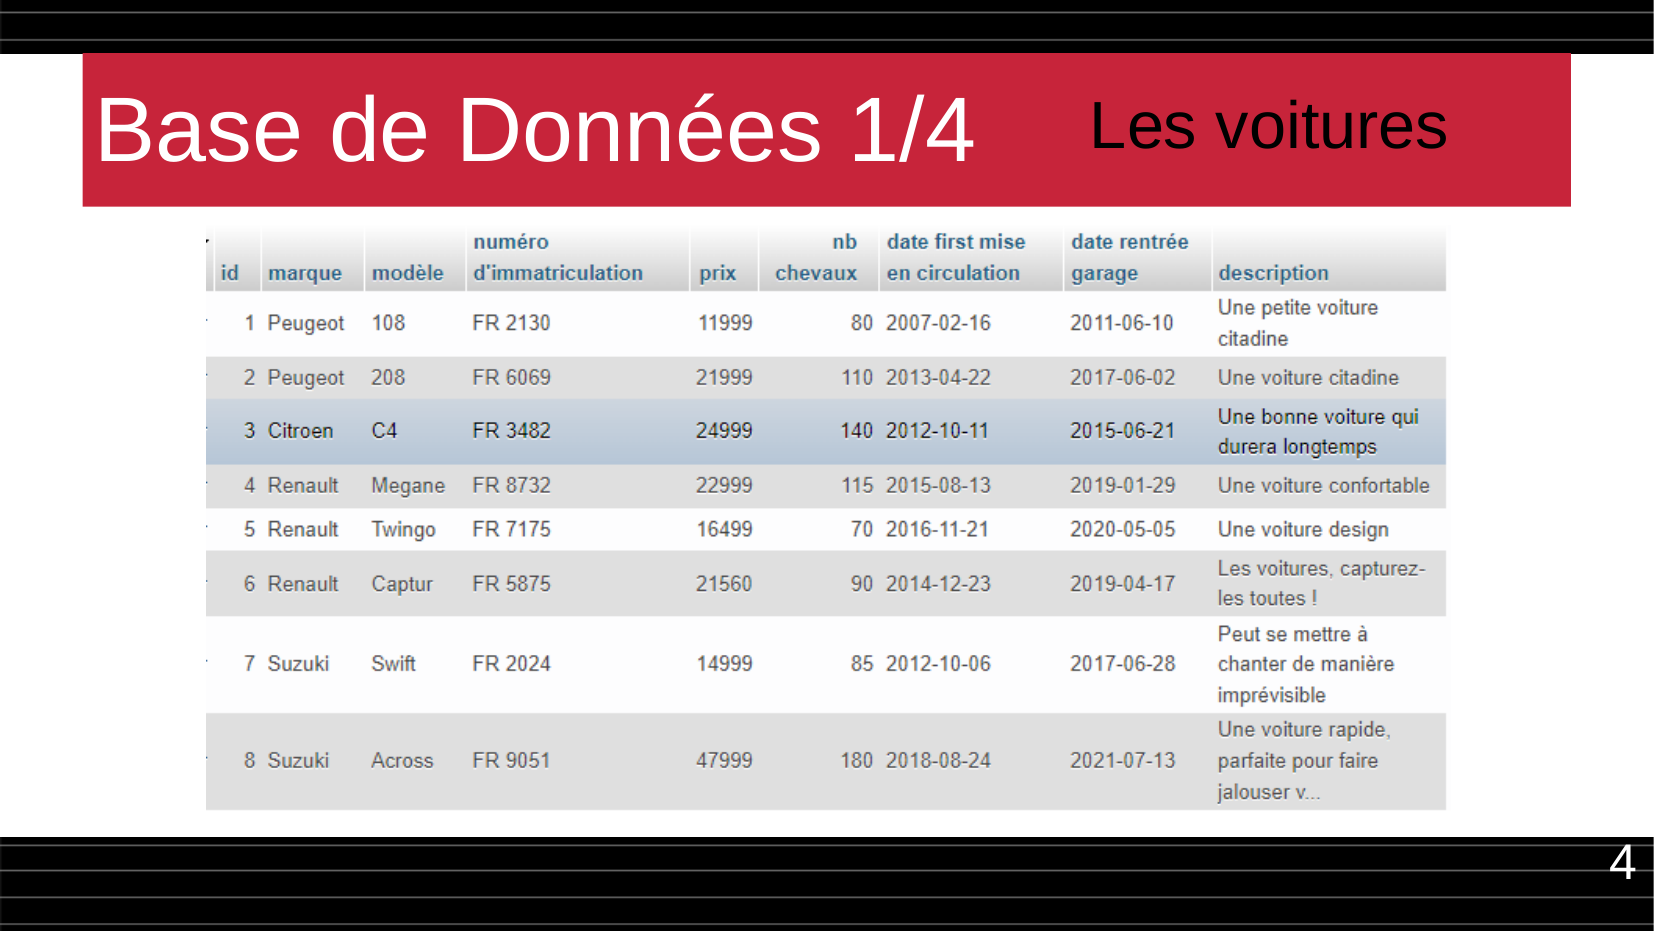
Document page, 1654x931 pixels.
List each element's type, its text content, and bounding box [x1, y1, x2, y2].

picture [0, 0, 1654, 54]
title Base de Données 1/4 [82, 53, 1571, 207]
picture [0, 837, 1654, 931]
text_box Les voitures [974, 88, 1565, 178]
picture [206, 221, 1451, 815]
text_box 4 [1594, 826, 1654, 898]
